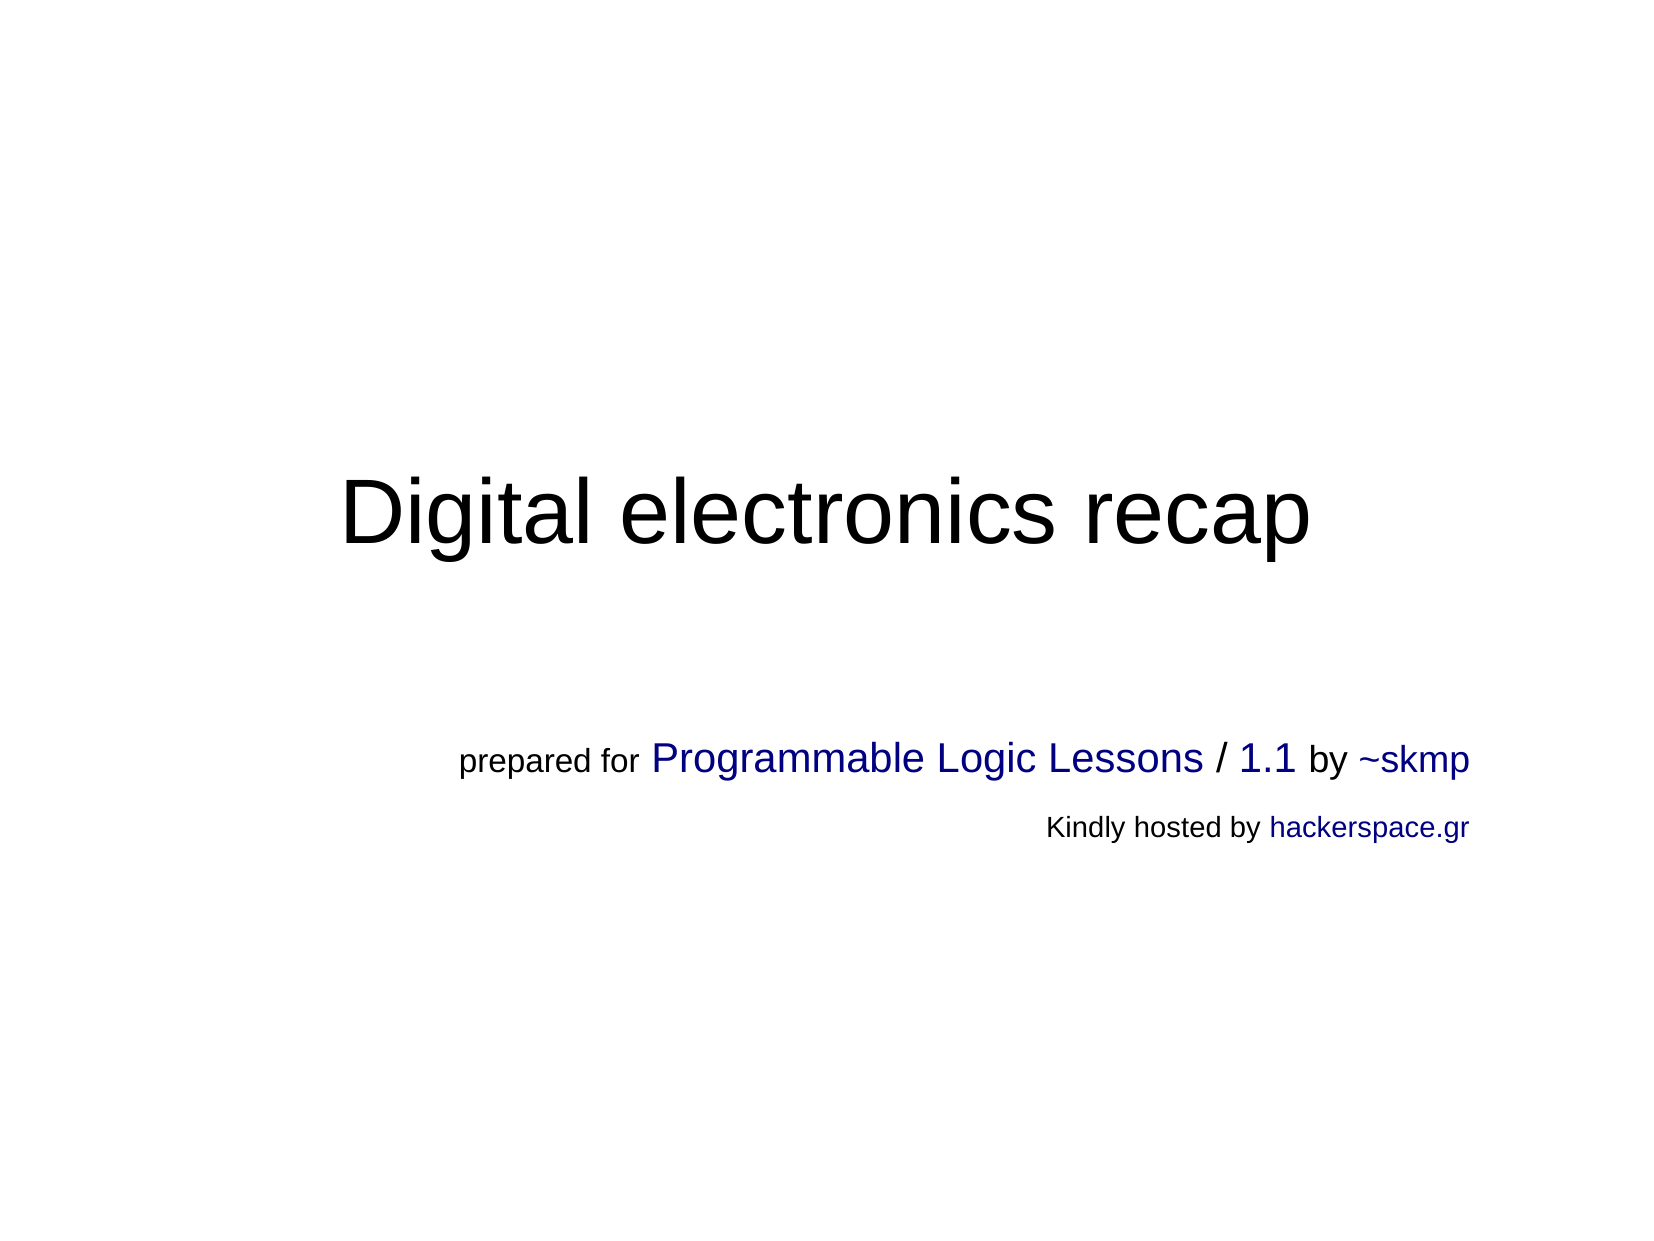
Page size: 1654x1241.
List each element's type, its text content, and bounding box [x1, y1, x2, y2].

list prepared for Programmable Logic Lessons / 1.1 by ~skmp Kindly hosted by hackerspace.gr [0, 735, 1471, 1241]
title Digital electronics recap [82, 407, 1571, 616]
